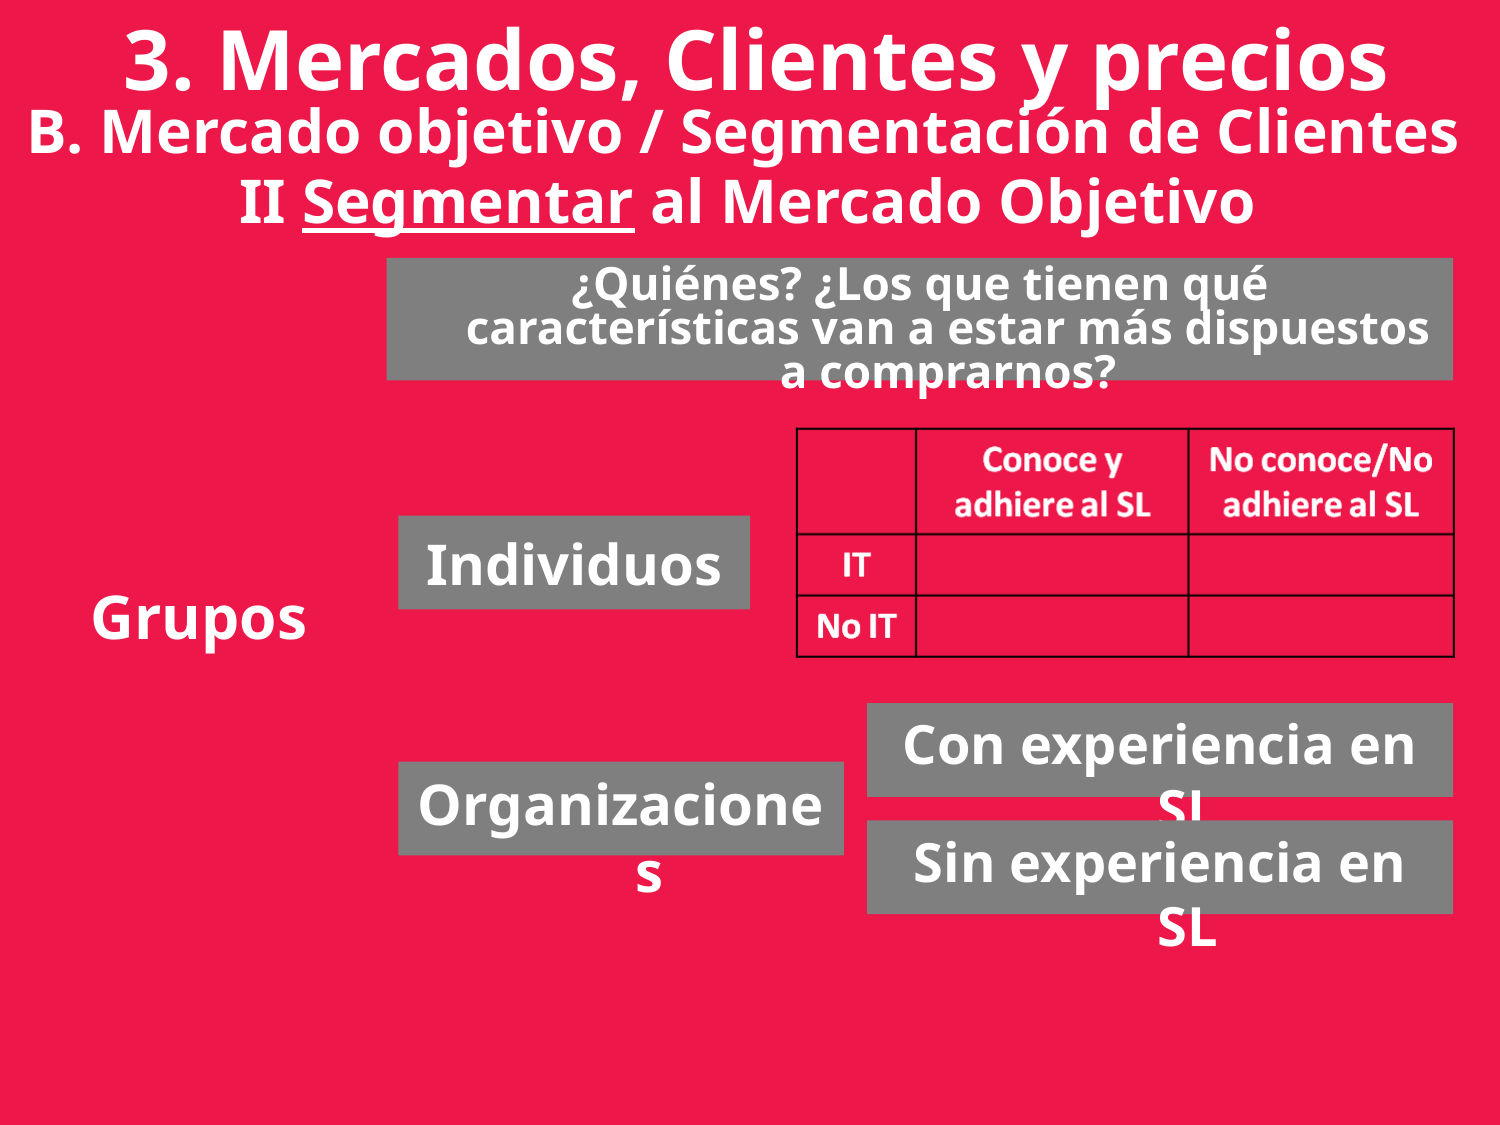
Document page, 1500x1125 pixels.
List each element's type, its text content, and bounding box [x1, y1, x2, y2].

picture [785, 417, 1466, 669]
text_box Sin experiencia en SL [867, 820, 1454, 915]
text_box Grupos [35, 539, 364, 692]
text_box B. Mercado objetivo / Segmentación de Clientes [11, 70, 1477, 188]
title 3. Mercados, Clientes y precios [82, 0, 1433, 70]
text_box ¿Quiénes? ¿Los que tienen qué características van a estar más dispuestos a comprarnos? [386, 257, 1454, 381]
text_box II Segmentar al Mercado Objetivo [105, 152, 1407, 247]
text_box Individuos [398, 515, 751, 610]
text_box Con experiencia en SL [867, 703, 1454, 797]
text_box Organizaciones [398, 761, 844, 856]
